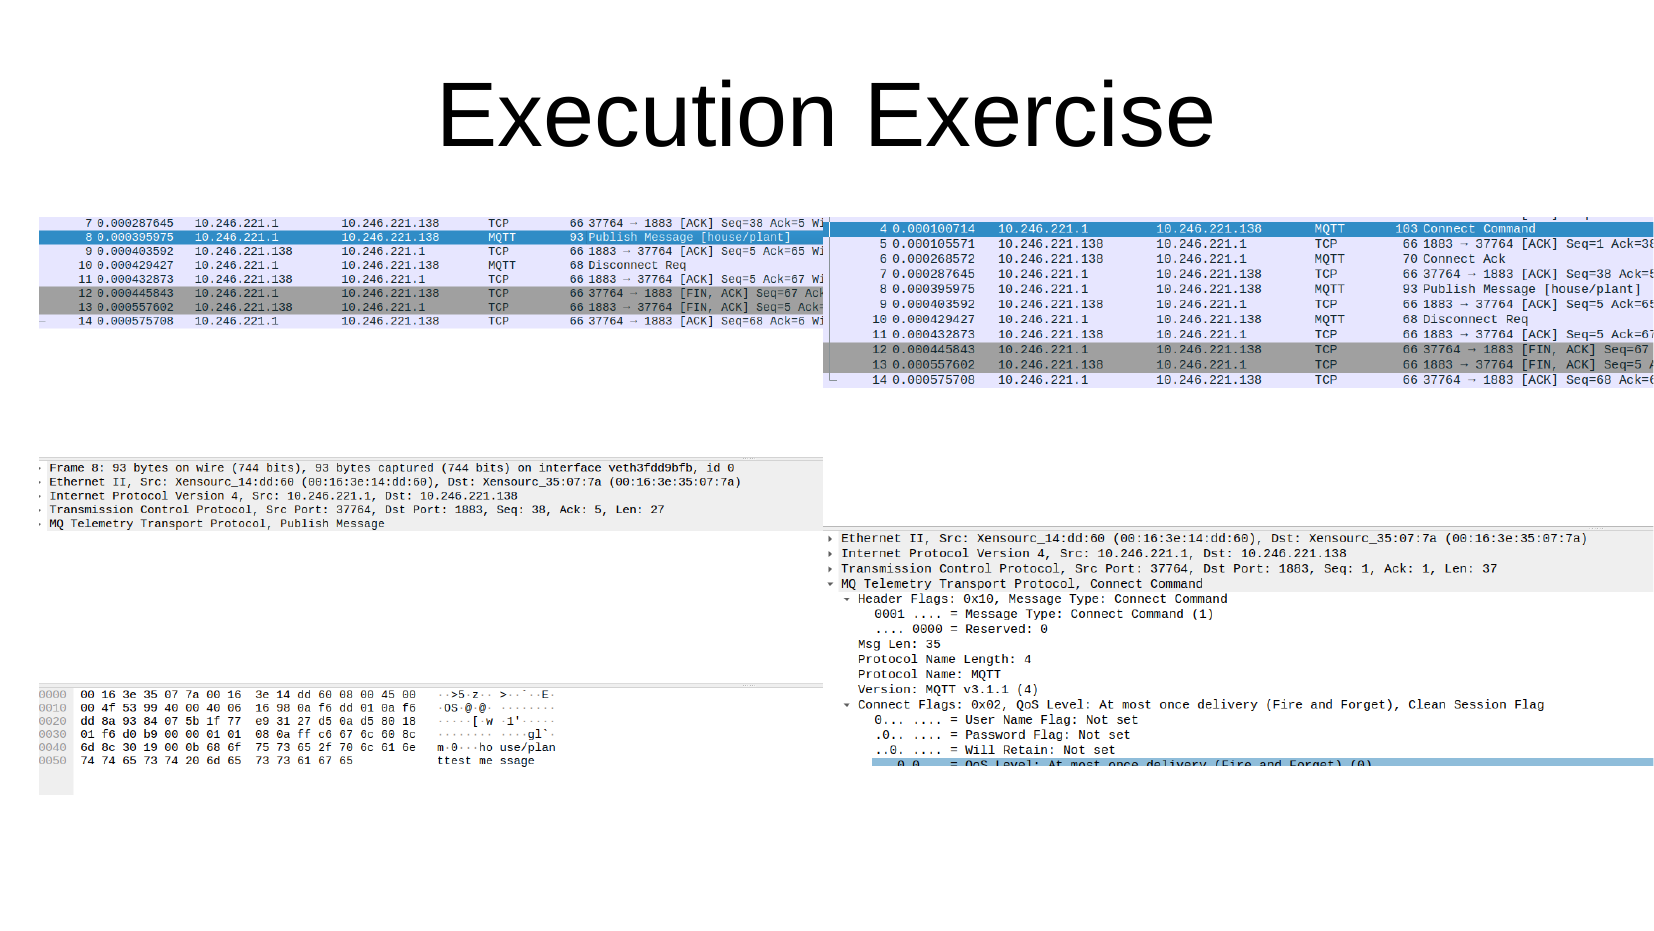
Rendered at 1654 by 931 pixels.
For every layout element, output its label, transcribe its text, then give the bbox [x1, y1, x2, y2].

title Execution Exercise [82, 37, 1571, 193]
picture [39, 217, 1654, 796]
